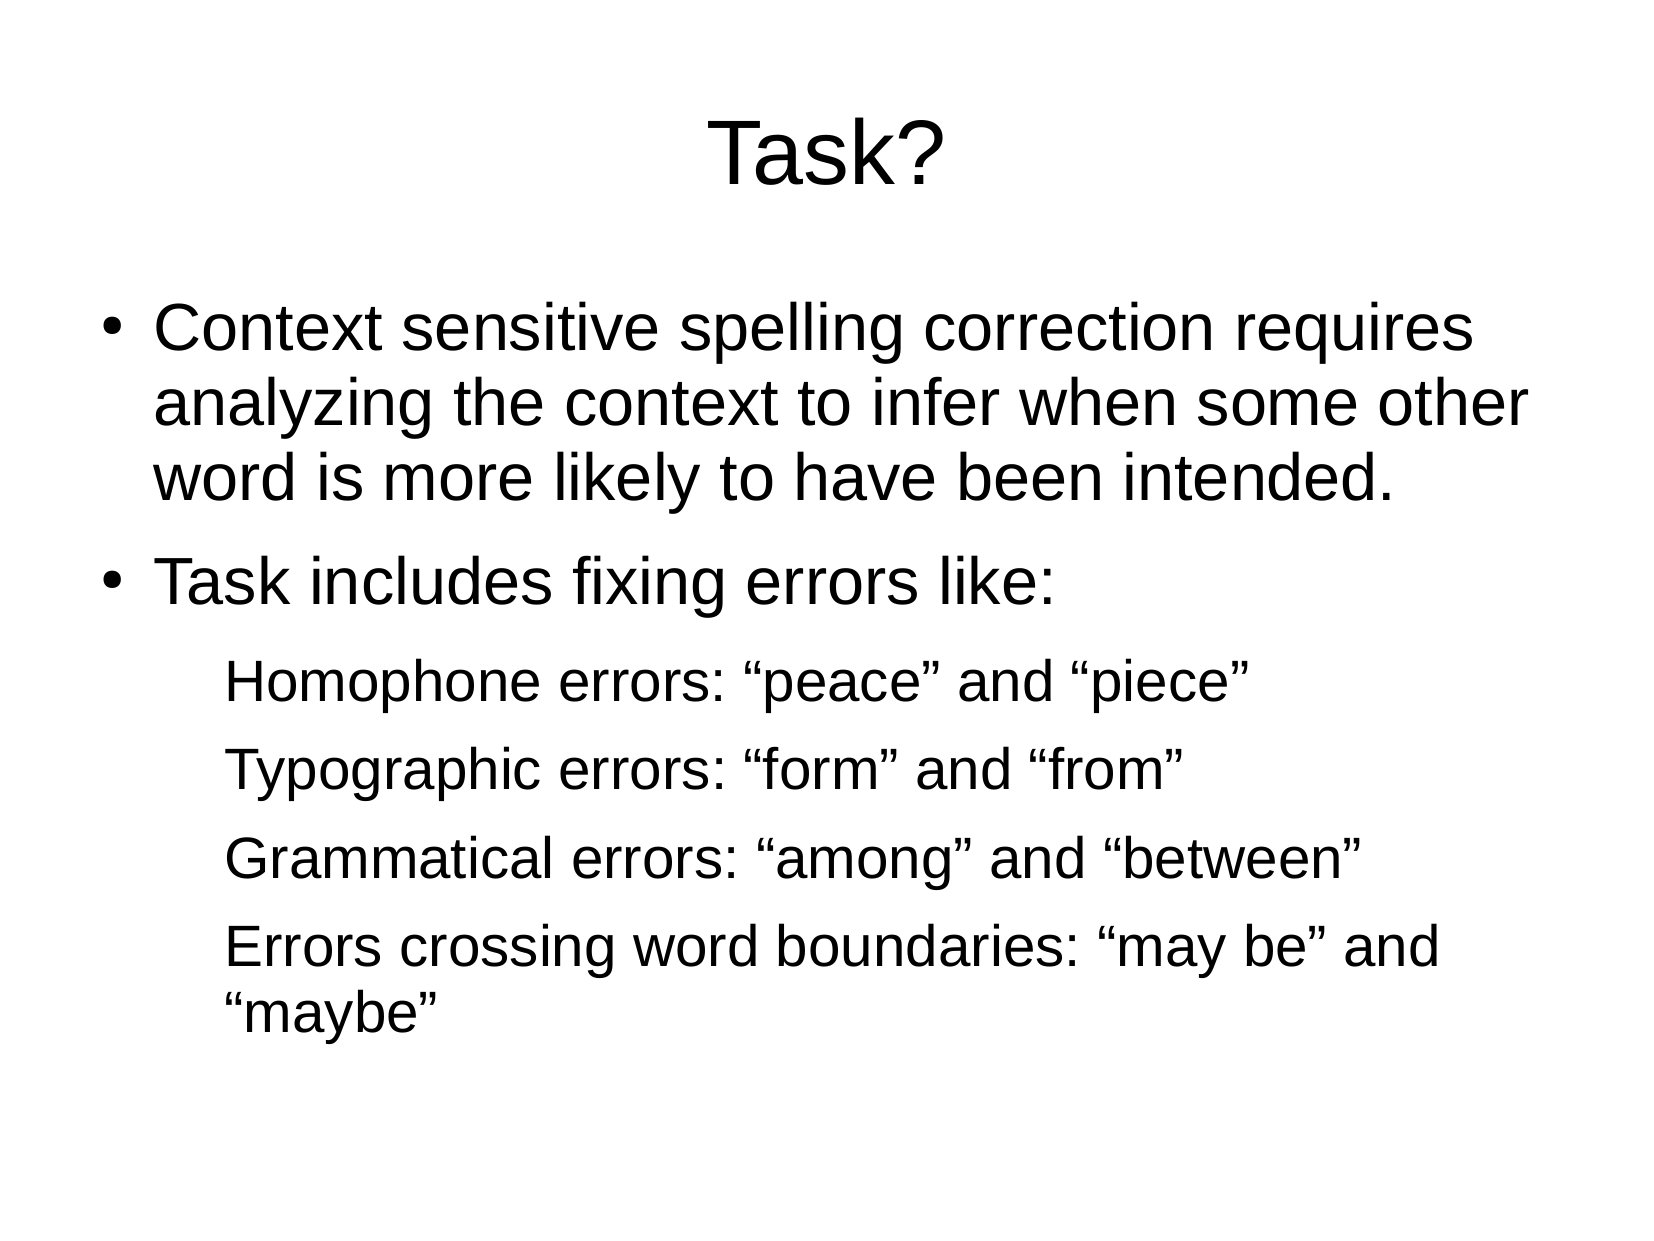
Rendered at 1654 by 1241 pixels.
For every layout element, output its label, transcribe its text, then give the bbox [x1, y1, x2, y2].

list Context sensitive spelling correction requires analyzing the context to infer when some other word is more likely to have been intended. Task includes fixing errors like: Homophone errors: “peace” and “piece” Typographic errors: “form” and “from” Grammatical errors: “among” and “between” Errors crossing word boundaries: “may be” and “maybe” [82, 290, 1571, 1231]
title Task? [82, 49, 1571, 257]
